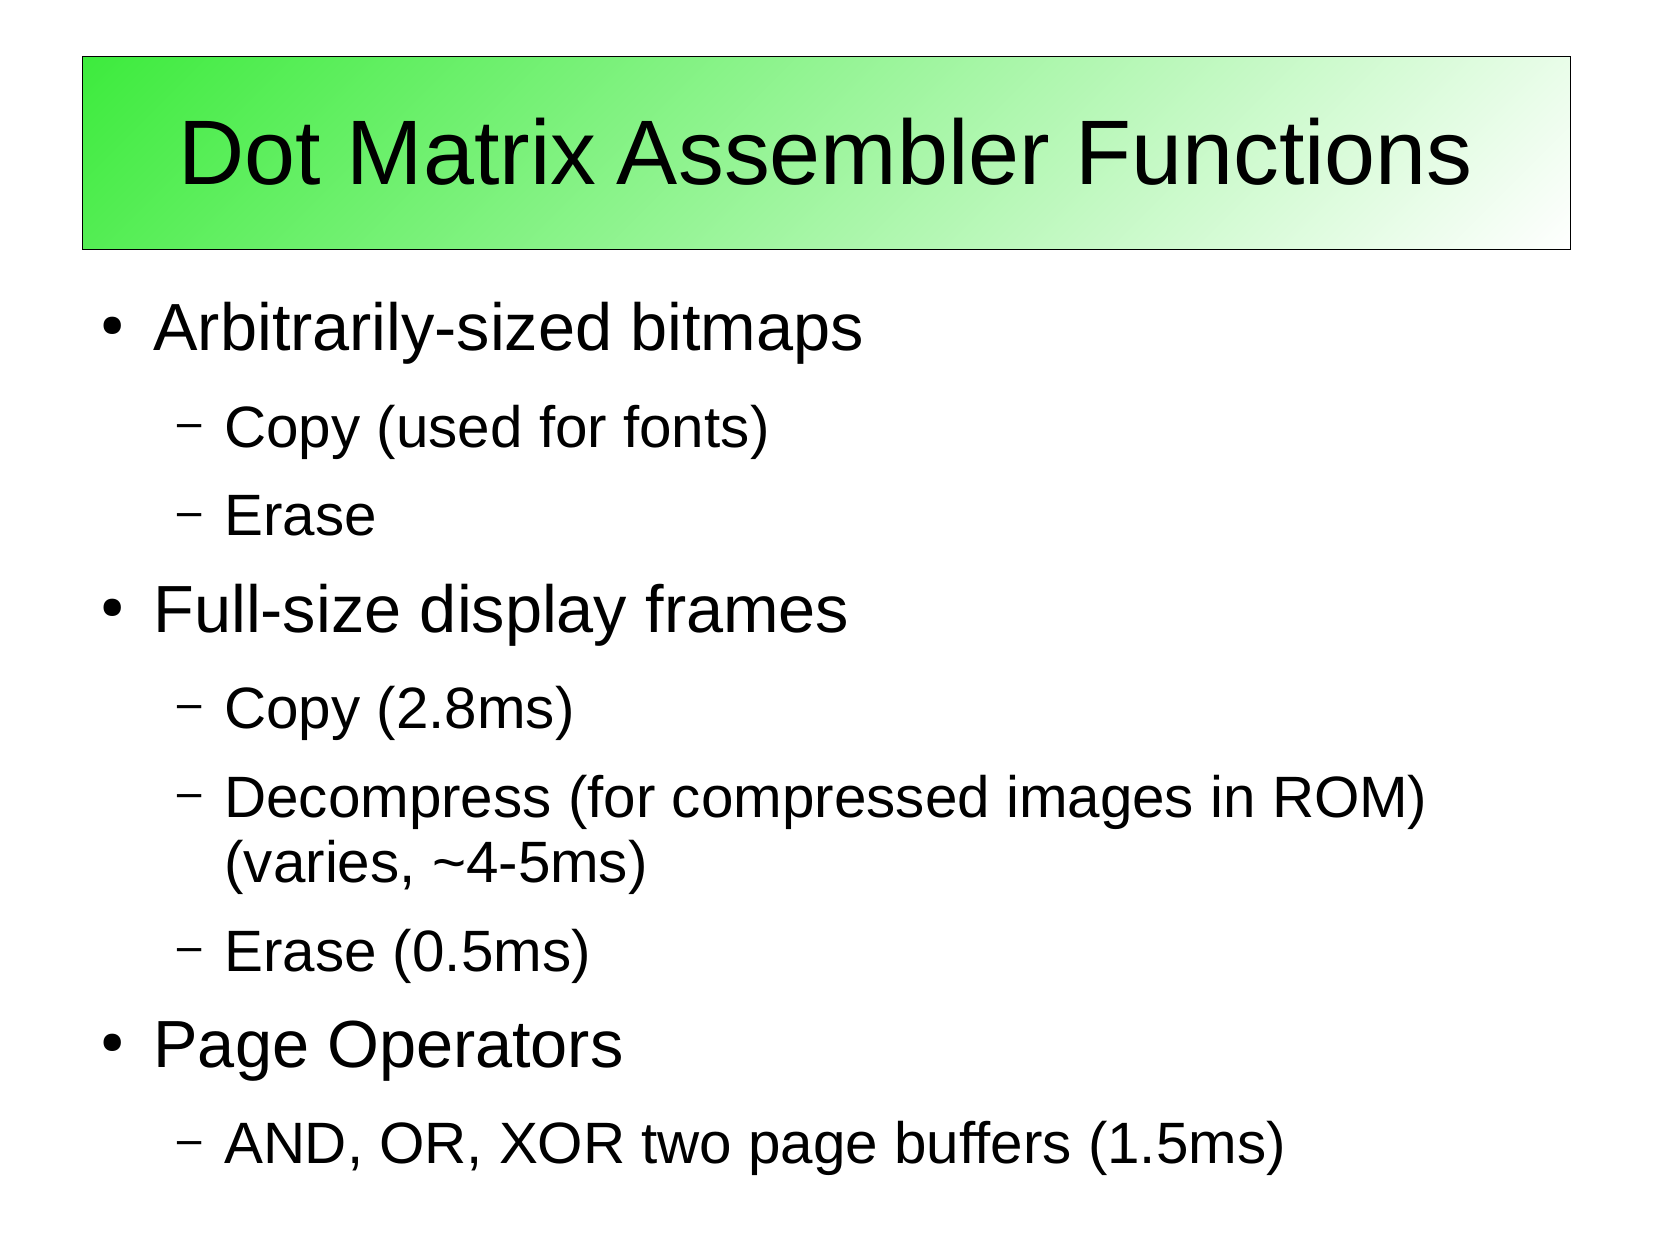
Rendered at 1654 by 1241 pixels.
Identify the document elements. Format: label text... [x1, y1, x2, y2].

list Arbitrarily-sized bitmaps Copy (used for fonts) Erase Full-size display frames Copy (2.8ms) Decompress (for compressed images in ROM) (varies, ~4-5ms) Erase (0.5ms) Page Operators AND, OR, XOR two page buffers (1.5ms) [82, 290, 1571, 1177]
title Dot Matrix Assembler Functions [82, 56, 1571, 250]
